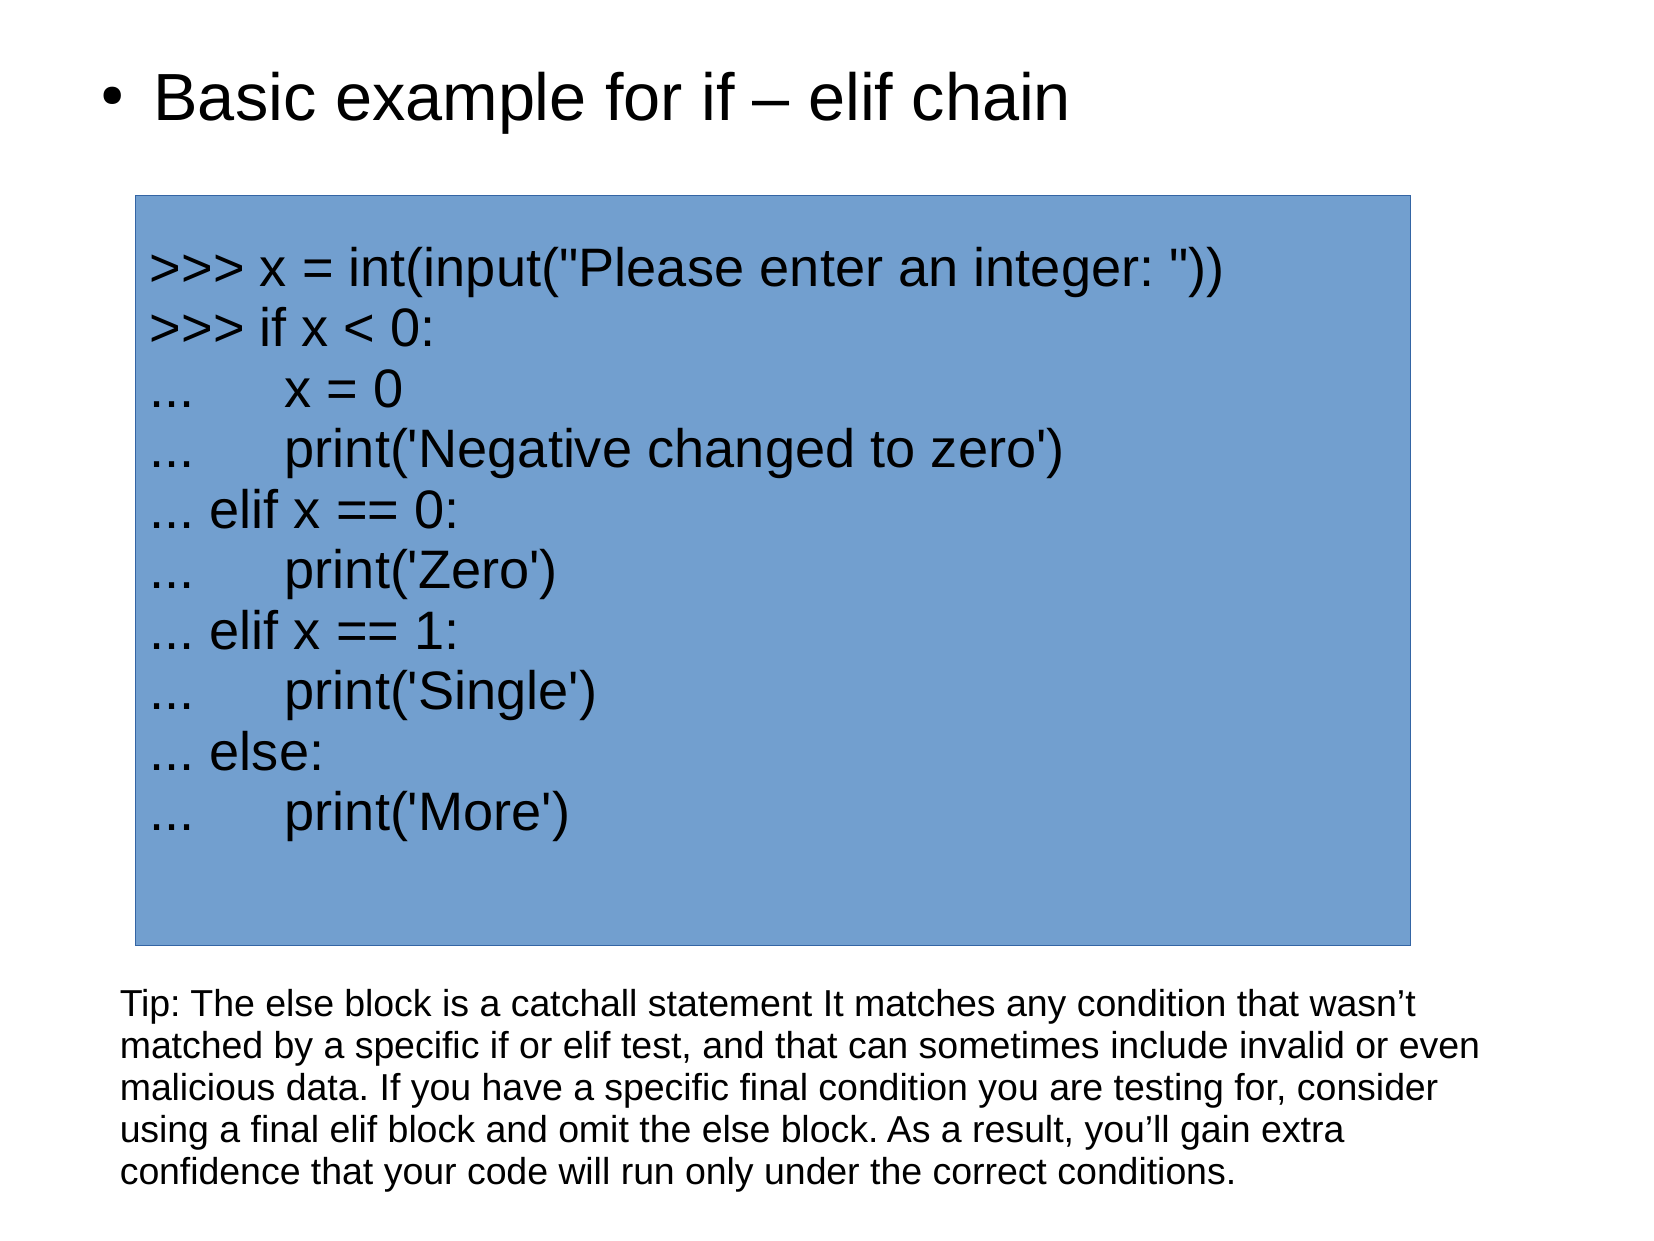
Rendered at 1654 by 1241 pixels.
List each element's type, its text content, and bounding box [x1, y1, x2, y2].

text_box Tip: The else block is a catchall statement It matches any condition that wasn’t matched by a specific if or elif test, and that can sometimes include invalid or even malicious data. If you have a specific final condition you are testing for, consider using a final elif block and omit the else block. As a result, you’ll gain extra confidence that your code will run only under the correct conditions. [105, 975, 1546, 1200]
list Basic example for if – elif chain [82, 60, 1571, 1010]
text_box >>> x = int(input("Please enter an integer: ")) >>> if x < 0: ... x = 0 ... print('Negative changed to zero') ... elif x == 0: ... print('Zero') ... elif x == 1: ... print('Single') ... else: ... print('More') [135, 195, 1411, 946]
